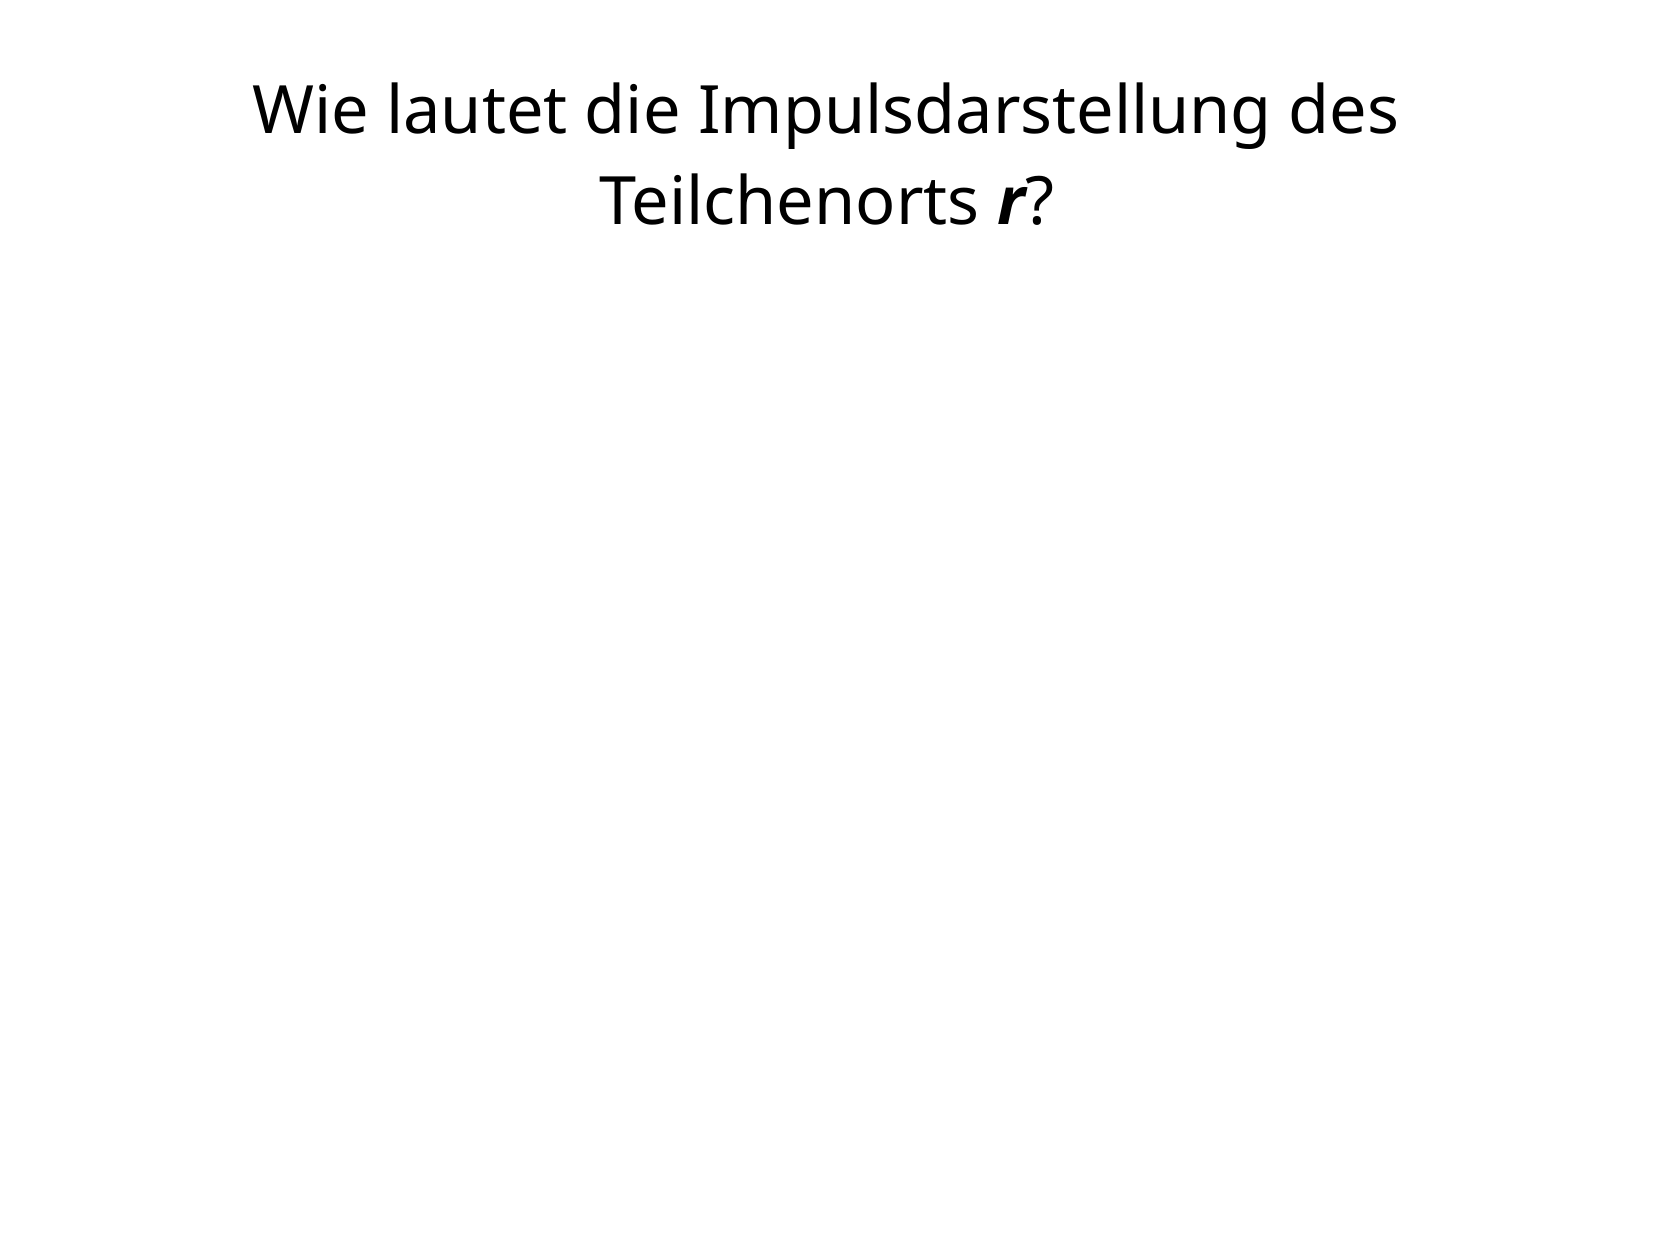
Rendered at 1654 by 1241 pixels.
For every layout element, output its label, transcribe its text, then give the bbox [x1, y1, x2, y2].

title Wie lautet die Impulsdarstellung des Teilchenorts r? [82, 49, 1571, 257]
